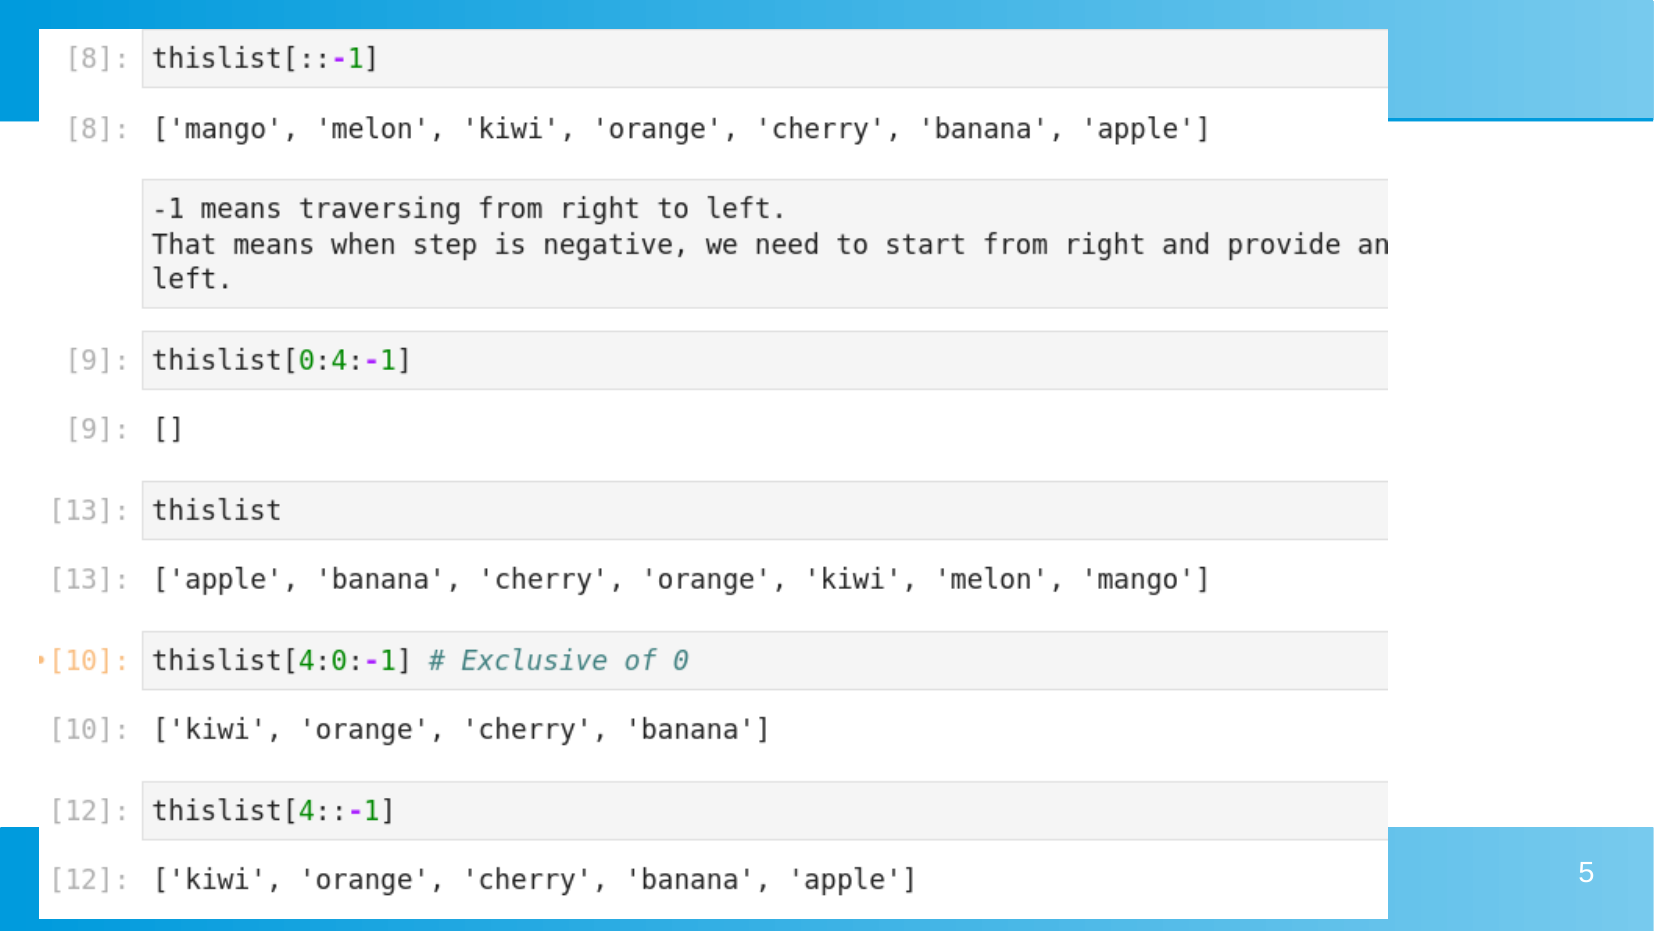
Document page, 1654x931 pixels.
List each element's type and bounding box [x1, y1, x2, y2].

picture [39, 29, 1388, 919]
